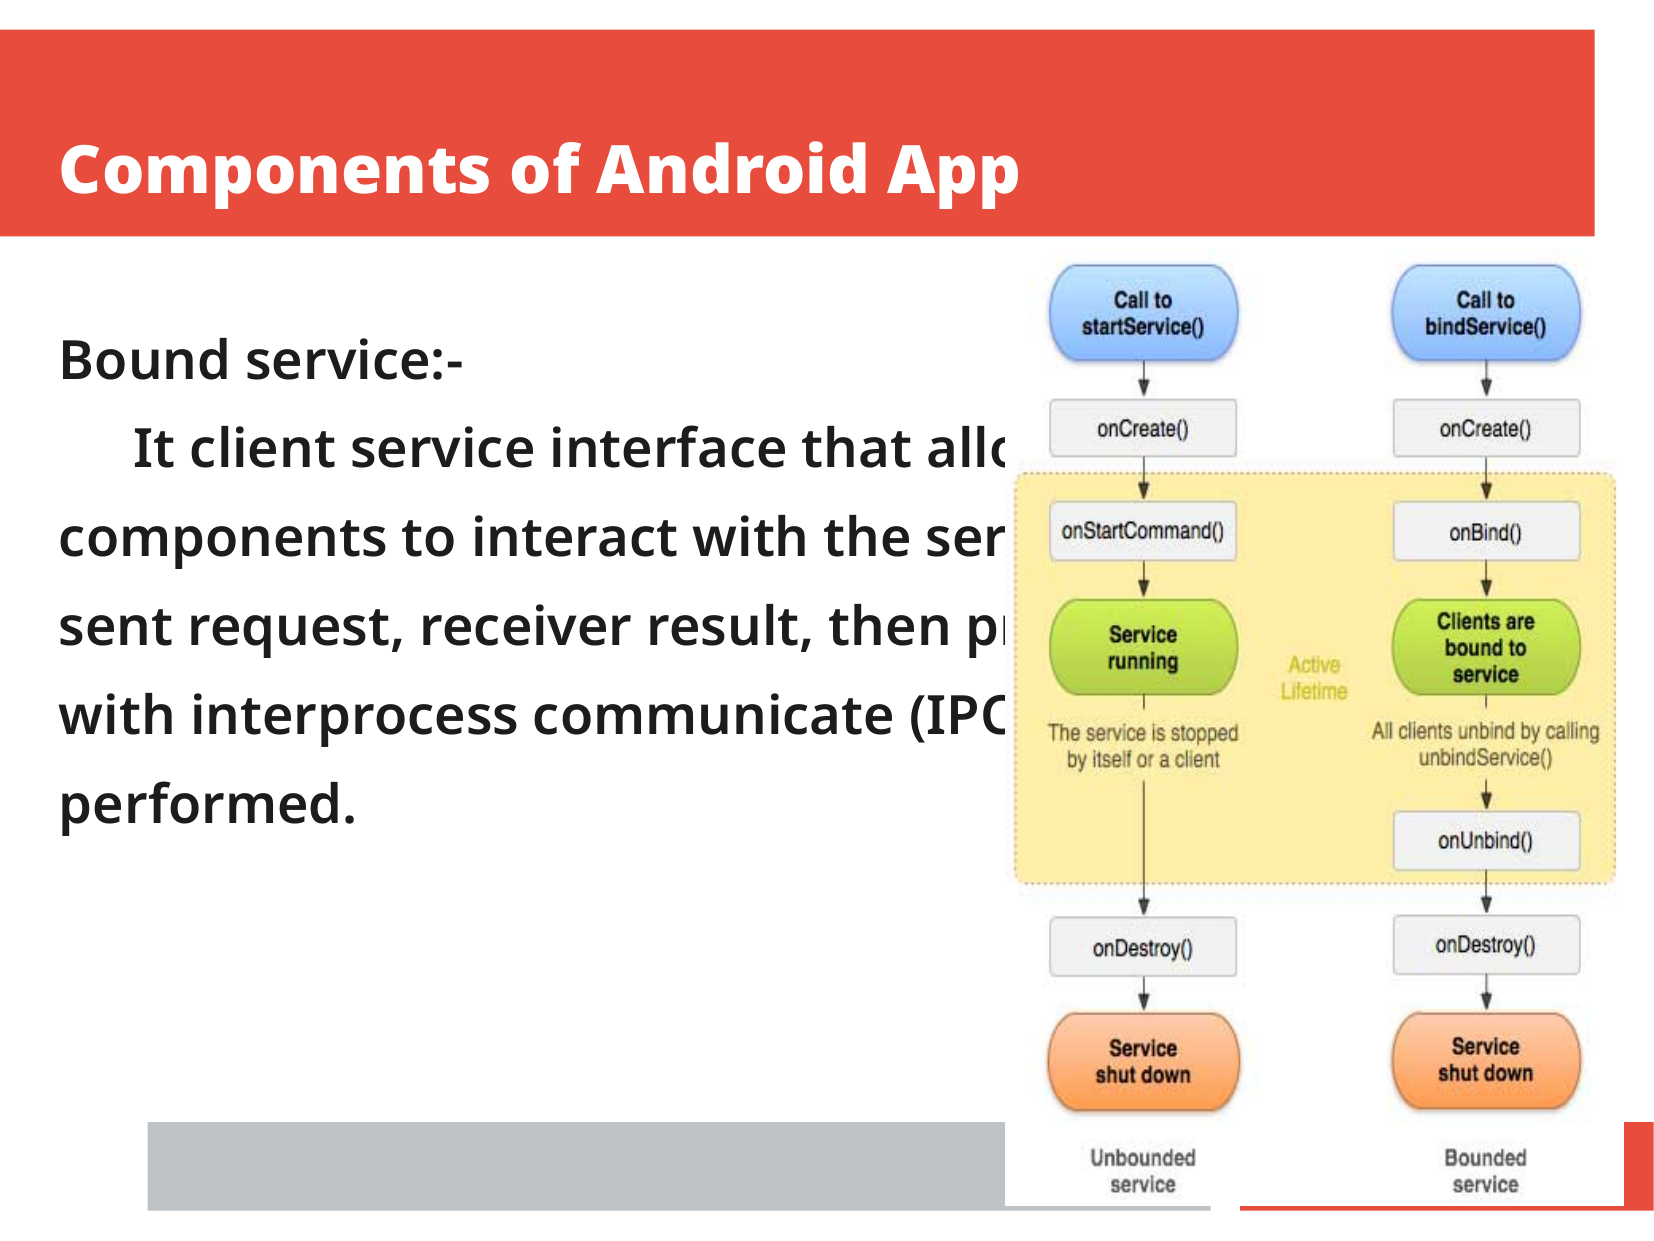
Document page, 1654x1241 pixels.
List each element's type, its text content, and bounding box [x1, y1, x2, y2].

title Components of Android App [59, 59, 1595, 207]
picture [1005, 248, 1624, 1206]
list Bound service:- It client service interface that allows components to interact with the service, sent request, receiver result, then process with interprocess communicate (IPC) is performed. [59, 324, 1005, 1093]
